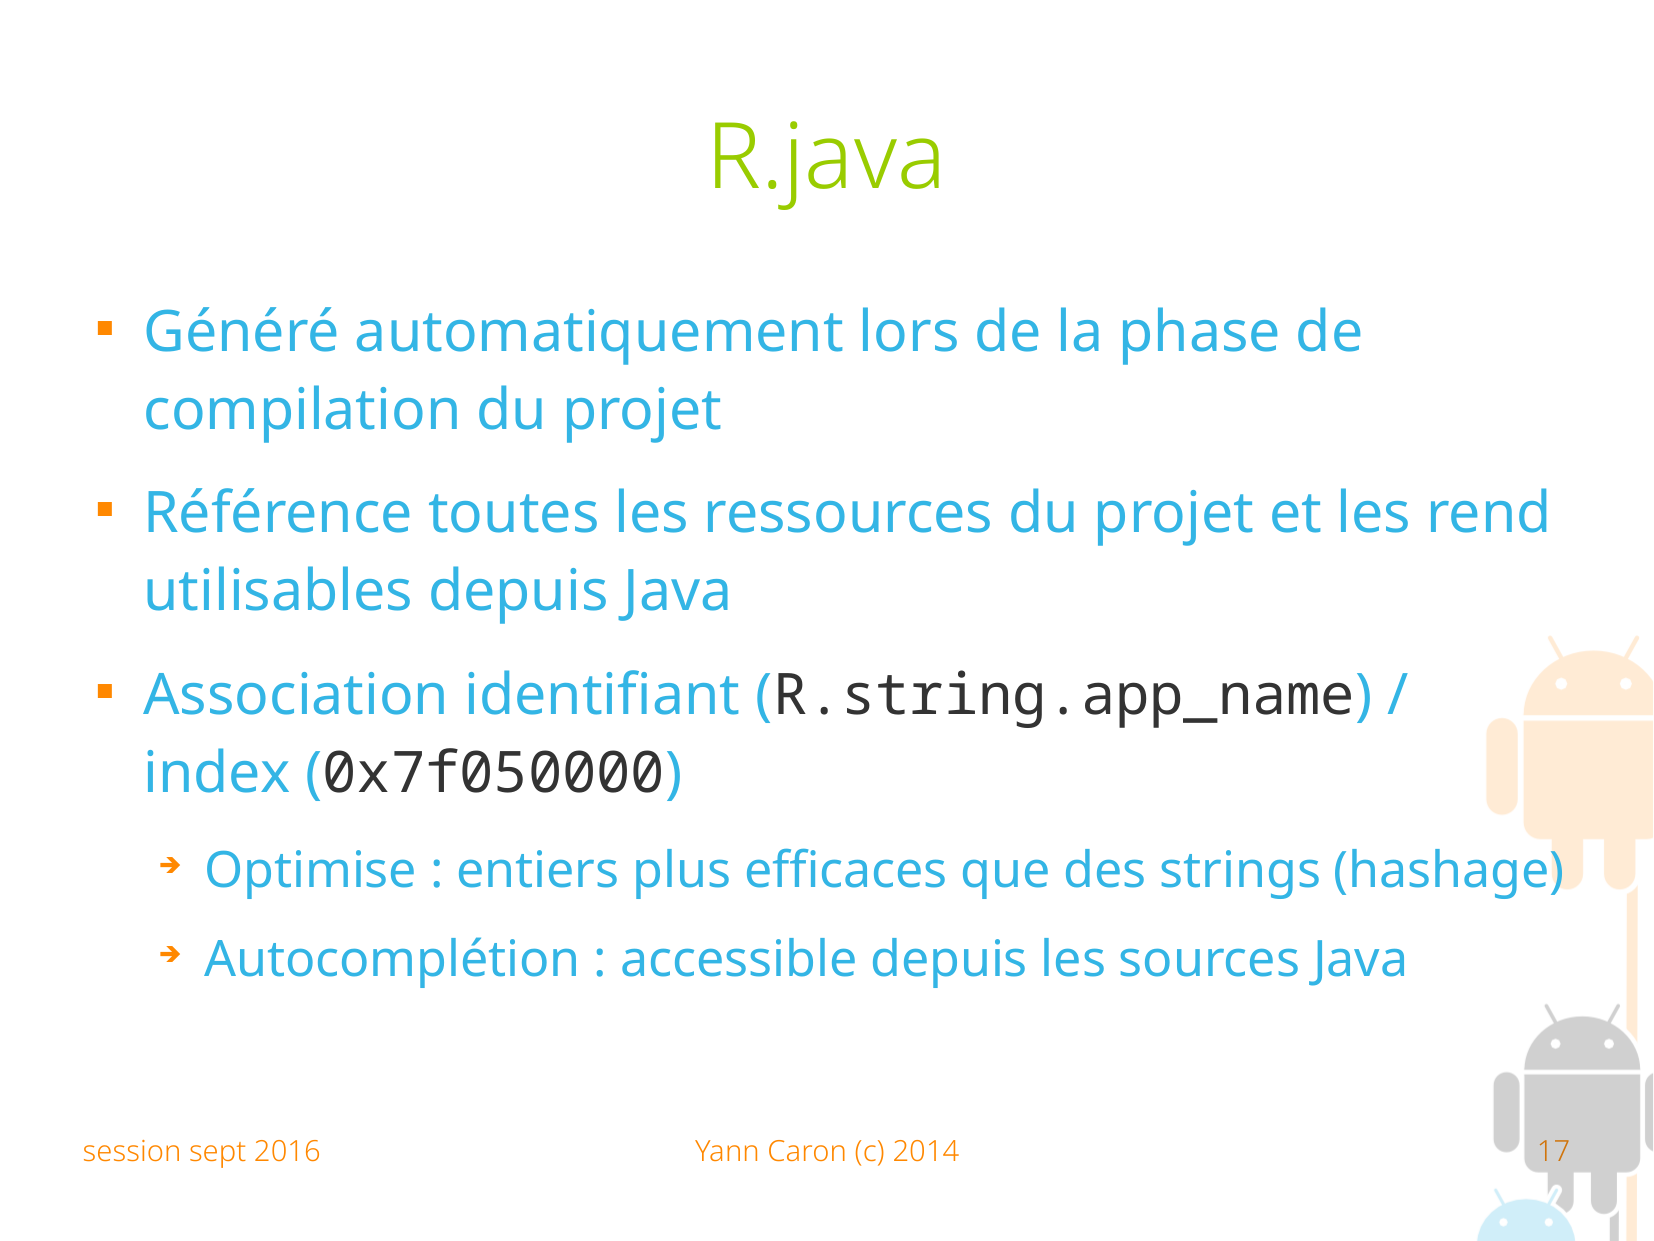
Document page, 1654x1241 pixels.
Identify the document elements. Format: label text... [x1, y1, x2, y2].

title R.java [82, 49, 1571, 257]
list Généré automatiquement lors de la phase de compilation du projet Référence toutes les ressources du projet et les rend utilisables depuis Java Association identifiant (R.string.app_name) / index (0x7f050000) Optimise : entiers plus efficaces que des strings (hashage) Autocomplétion : accessible depuis les sources Java [82, 290, 1571, 1010]
picture [240, 423, 1654, 1241]
